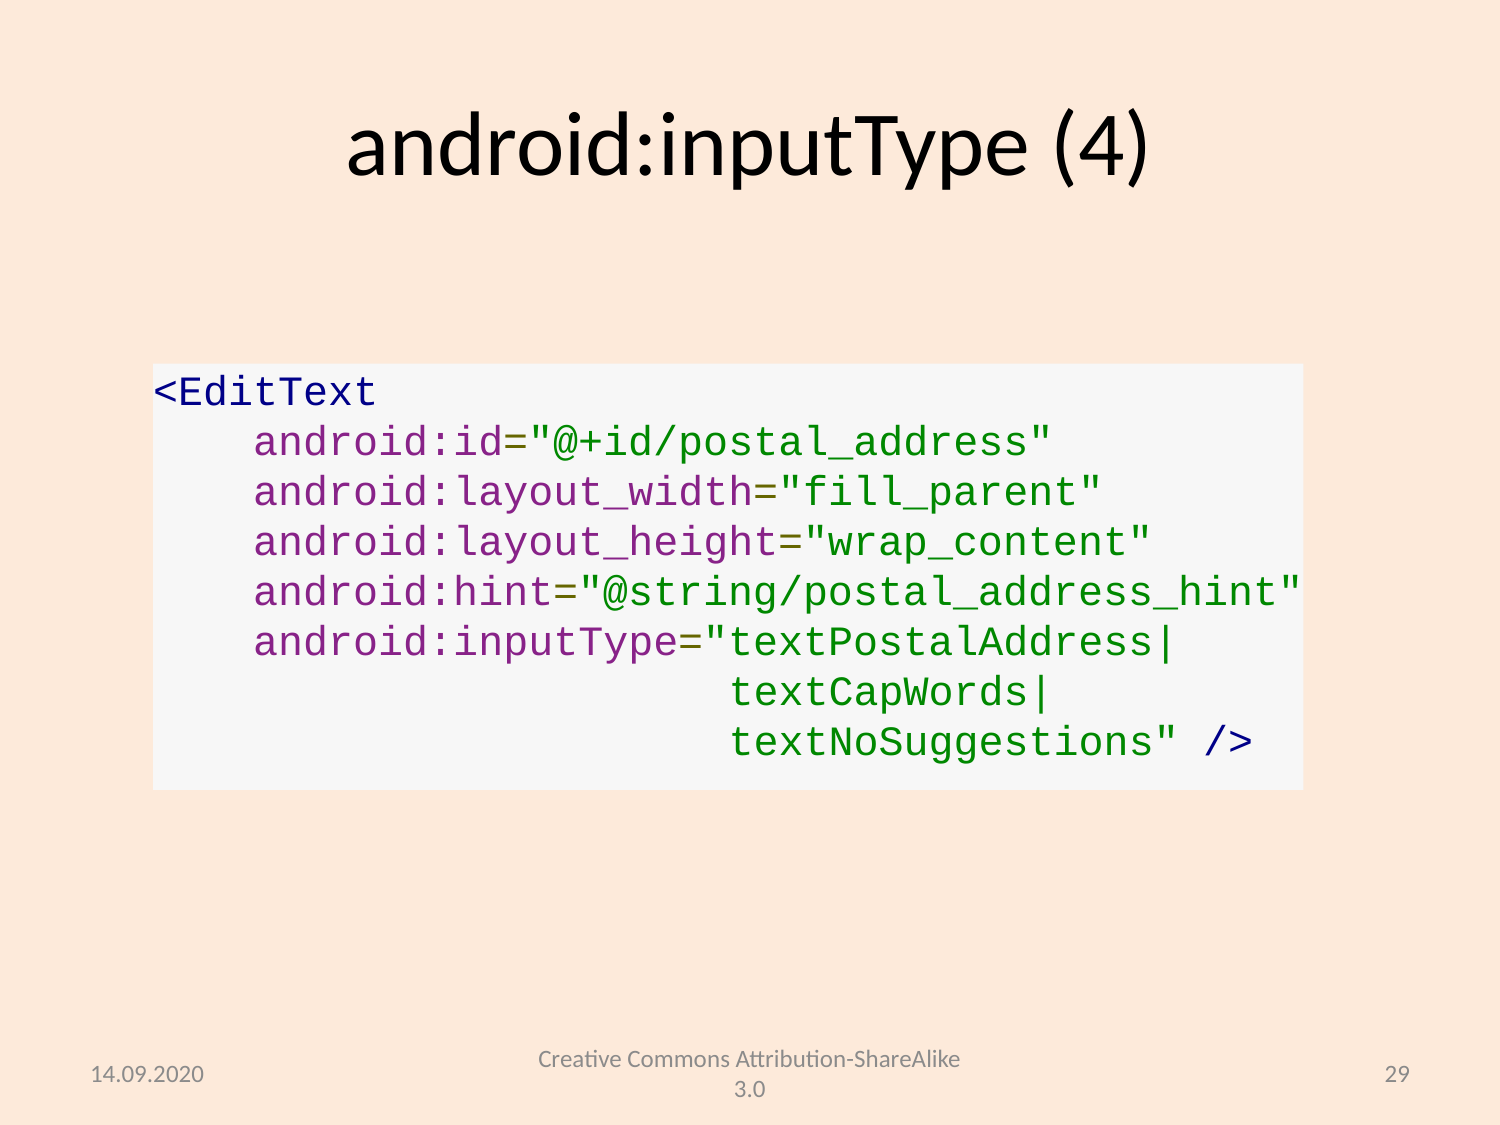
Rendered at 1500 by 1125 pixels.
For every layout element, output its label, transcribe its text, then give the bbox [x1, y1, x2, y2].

text_box <EditText android:id="@+id/postal_address" android:layout_width="fill_parent" android:layout_height="wrap_content" android:hint="@string/postal_address_hint" android:inputType="textPostalAddress| textCapWords| textNoSuggestions" /> [153, 363, 1304, 790]
footer Creative Commons Attribution-ShareAlike 3.0 [512, 1042, 988, 1103]
title android:inputType (4) [75, 45, 1425, 233]
slide_number <number> [1074, 1042, 1425, 1103]
